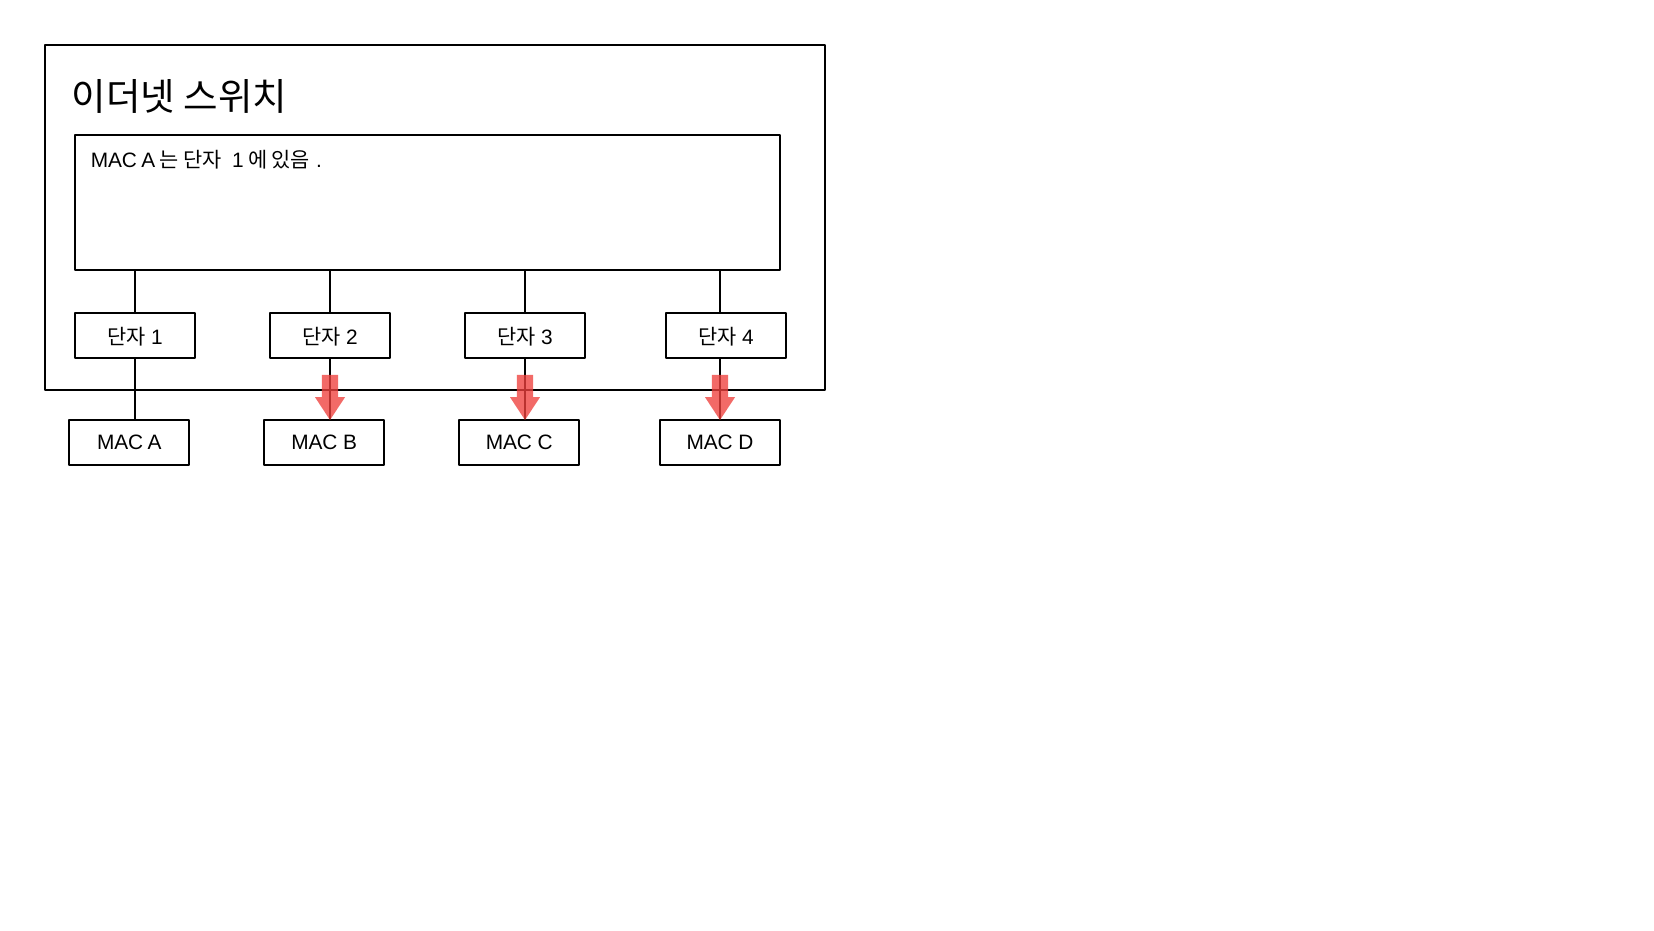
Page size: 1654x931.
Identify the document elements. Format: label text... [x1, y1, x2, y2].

text_box MAC A는 단자 1에 있음. [75, 135, 781, 271]
text_box [315, 374, 346, 421]
text_box [705, 374, 736, 421]
text_box MAC C [459, 420, 580, 466]
text_box 이더넷 스위치 [56, 60, 346, 130]
text_box 단자2 [270, 313, 391, 359]
text_box 단자1 [75, 313, 196, 359]
text_box 단자3 [465, 313, 586, 359]
text_box MAC D [660, 420, 781, 466]
text_box MAC A [69, 420, 190, 466]
text_box MAC B [264, 420, 385, 466]
text_box 단자4 [665, 313, 786, 359]
text_box [510, 374, 541, 421]
